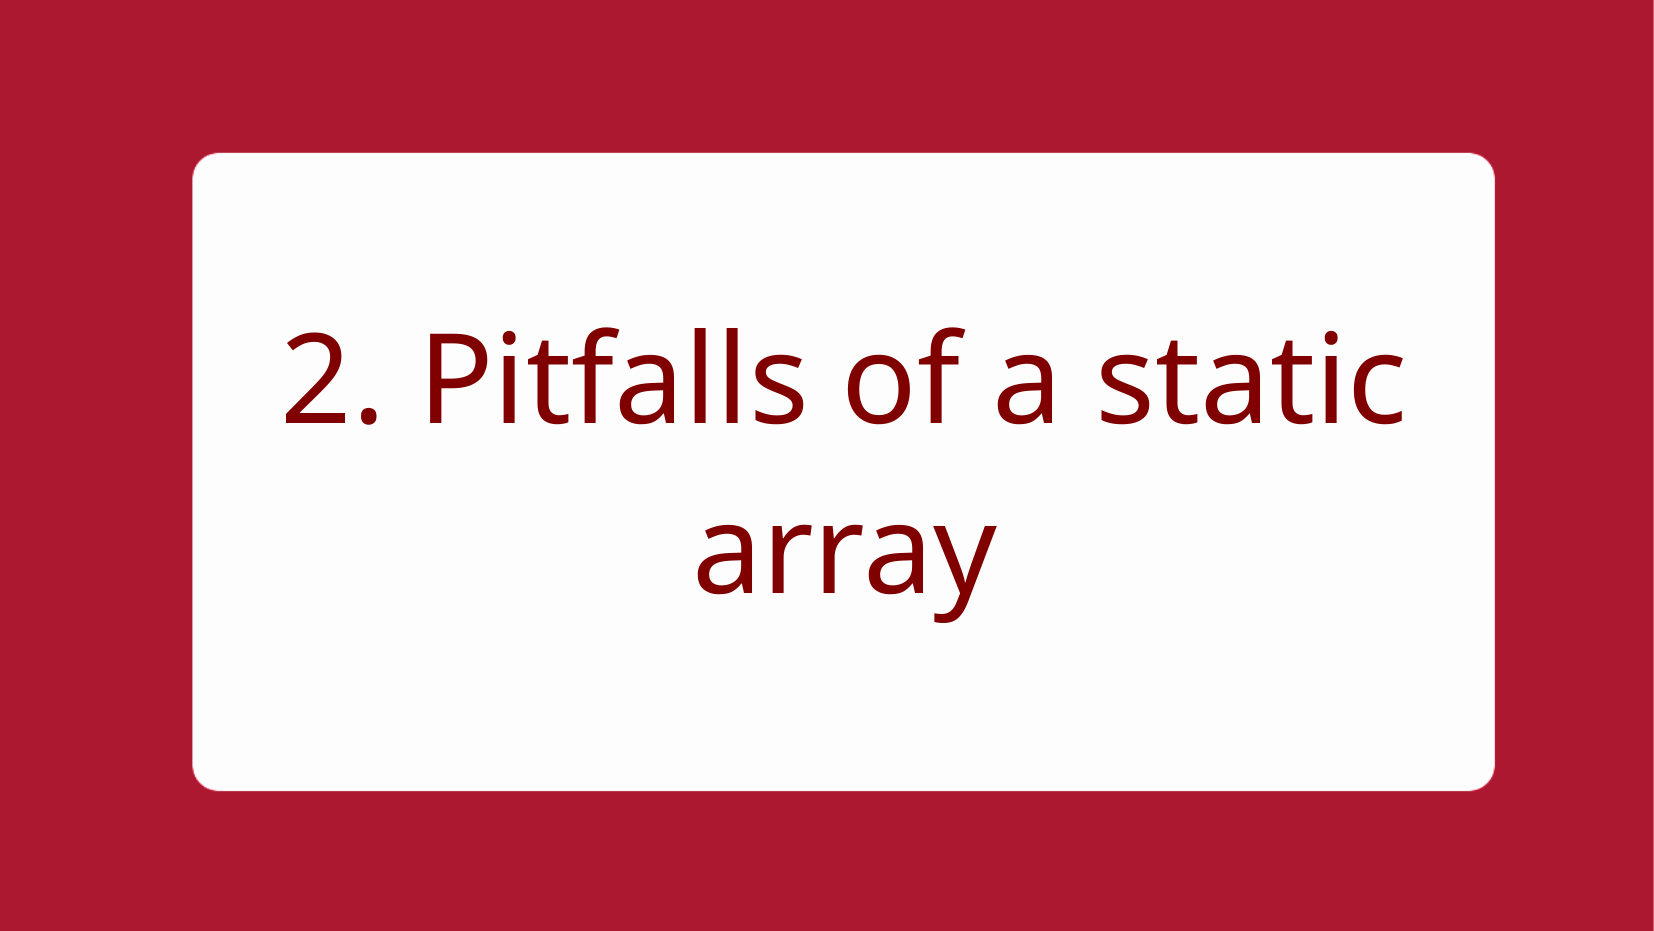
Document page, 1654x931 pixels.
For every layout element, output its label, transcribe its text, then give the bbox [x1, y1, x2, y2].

title 2. Pitfalls of a static array [201, 380, 1488, 540]
picture [0, 0, 1654, 931]
